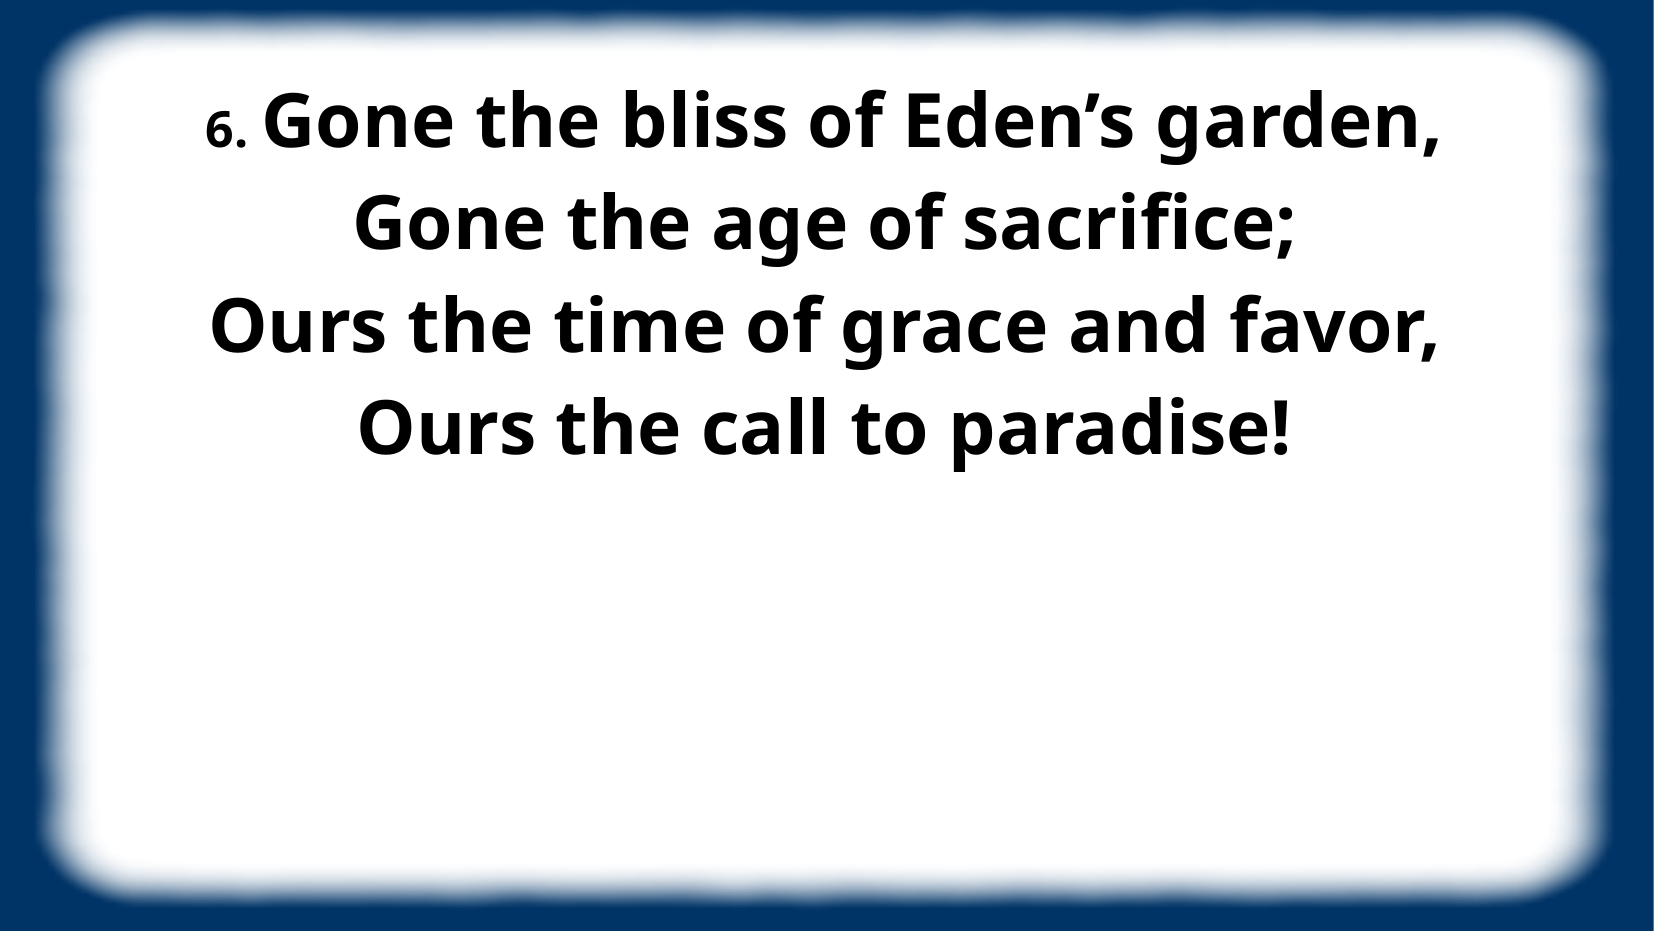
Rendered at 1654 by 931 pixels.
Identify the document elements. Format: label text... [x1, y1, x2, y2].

picture [0, 0, 1654, 931]
text_box 6. Gone the bliss of Eden’s garden, Gone the age of sacrifice; Ours the time of grace and favor, Ours the call to paradise! [105, 60, 1546, 475]
